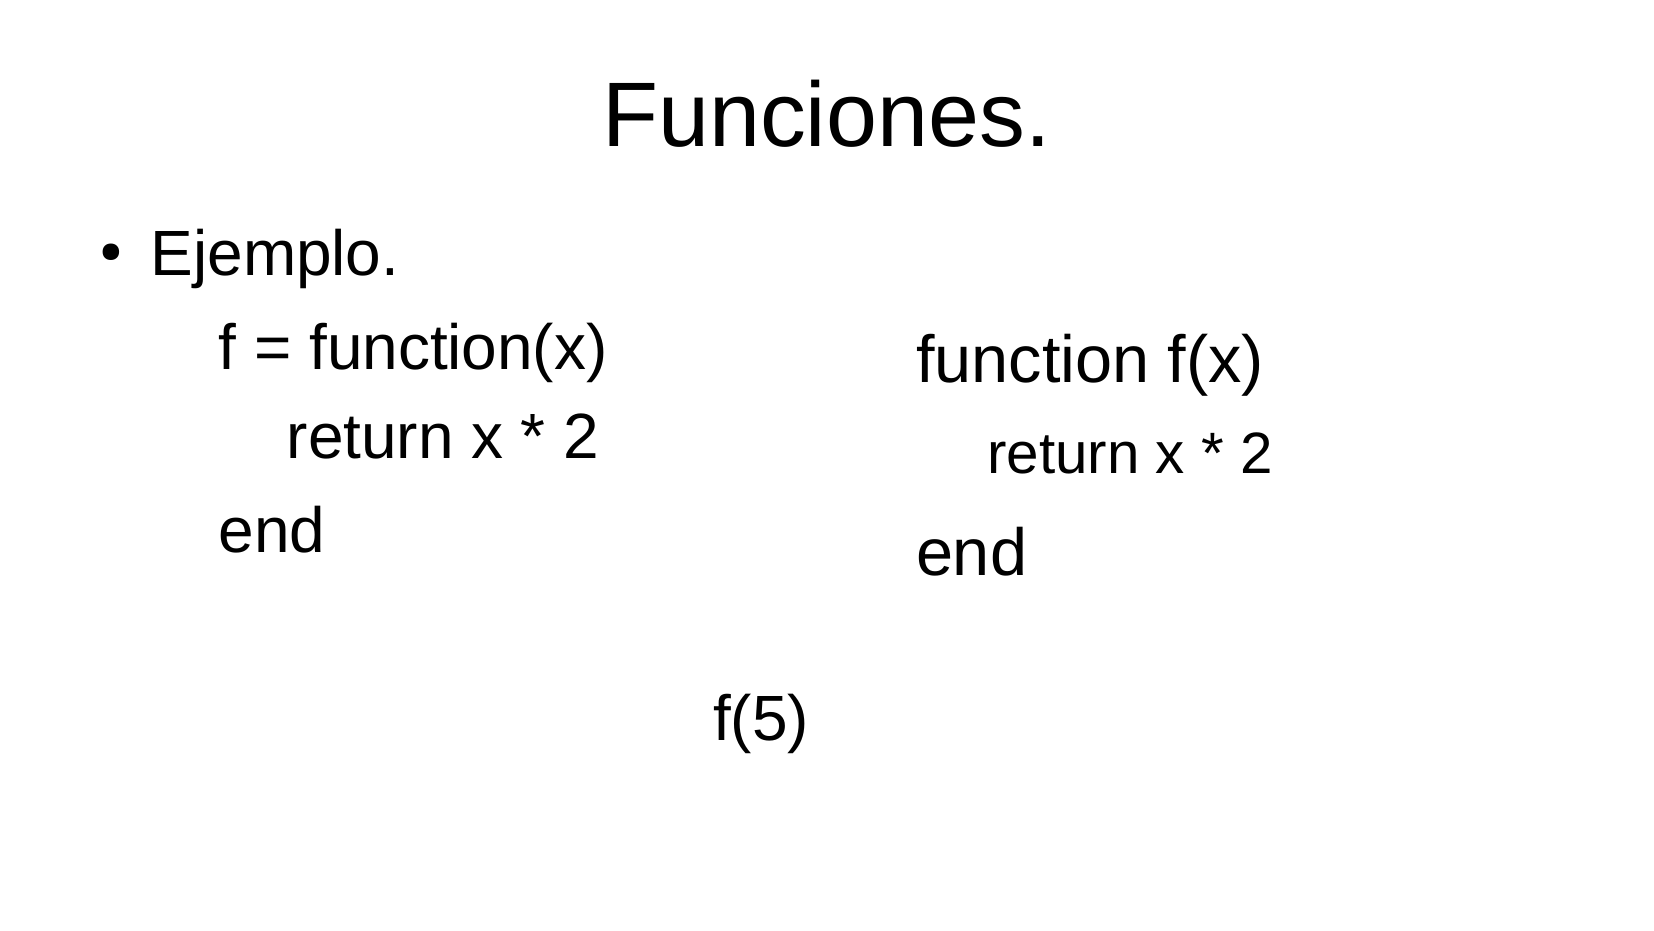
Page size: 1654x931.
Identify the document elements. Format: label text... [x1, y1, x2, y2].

title Funciones. [82, 37, 1571, 193]
list Ejemplo. f = function(x) return x * 2 end f(5) [82, 217, 809, 758]
list function f(x) return x * 2 end [845, 217, 1572, 758]
